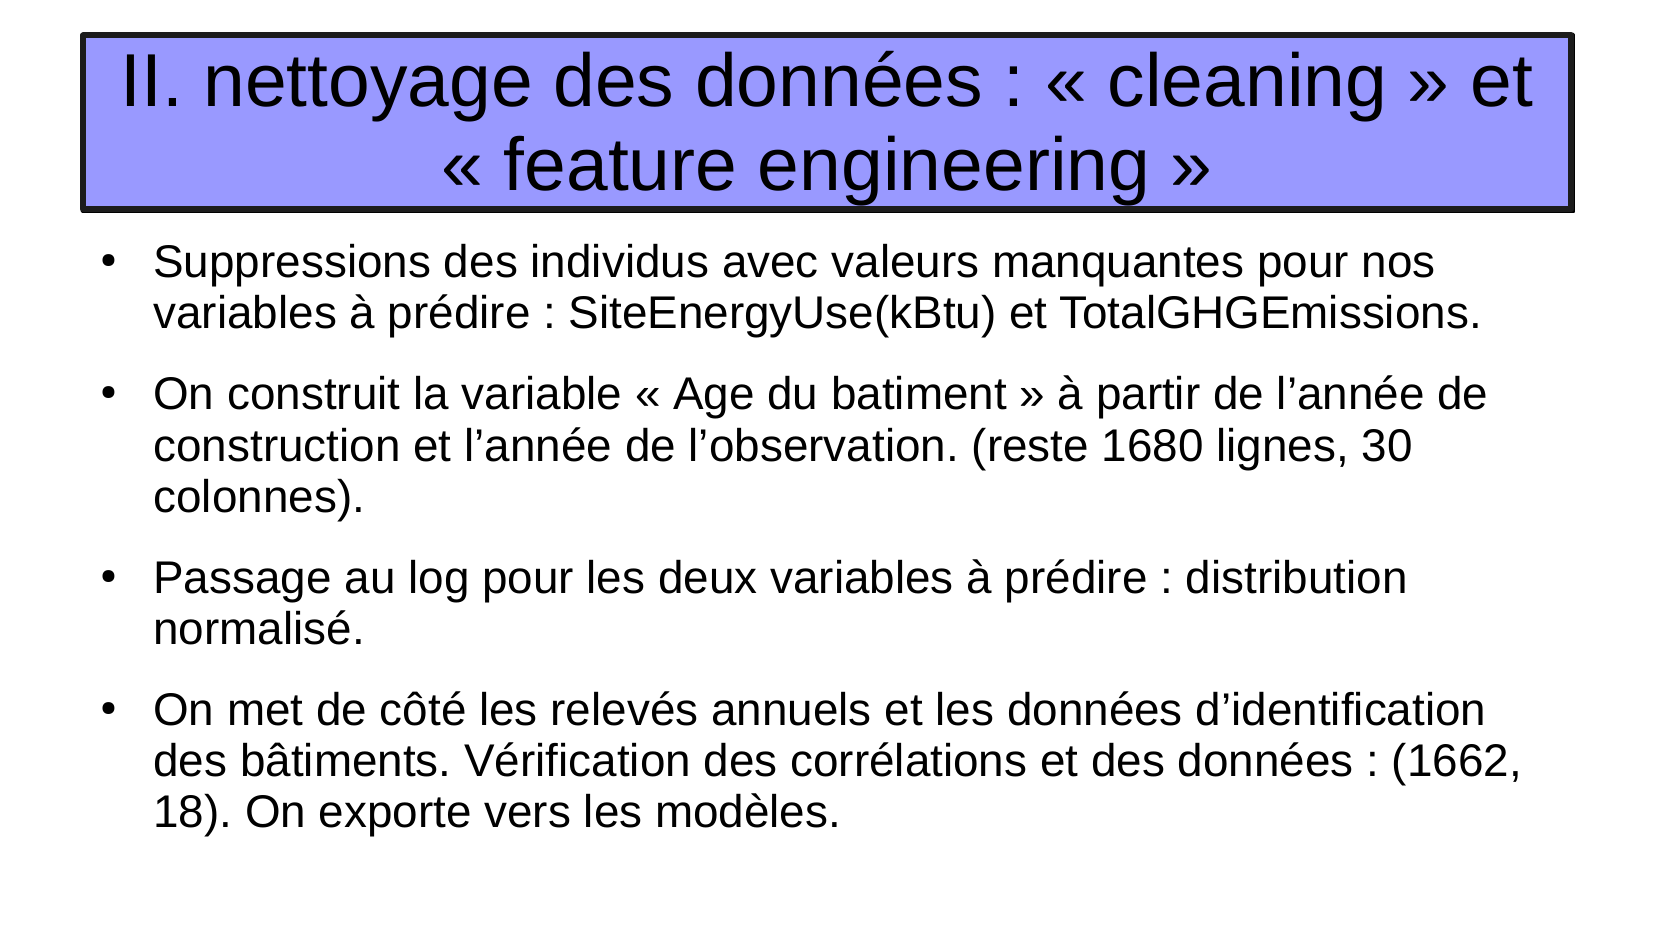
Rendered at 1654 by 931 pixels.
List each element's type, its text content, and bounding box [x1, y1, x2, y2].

title II. nettoyage des données : « cleaning » et « feature engineering » [83, 35, 1572, 210]
list Suppressions des individus avec valeurs manquantes pour nos variables à prédire : SiteEnergyUse(kBtu) et TotalGHGEmissions. On construit la variable « Age du batiment » à partir de l’année de construction et l’année de l’observation. (reste 1680 lignes, 30 colonnes). Passage au log pour les deux variables à prédire : distribution normalisé. On met de côté les relevés annuels et les données d’identification des bâtiments. Vérification des corrélations et des données : (1662, 18). On exporte vers les modèles. [82, 236, 1571, 863]
